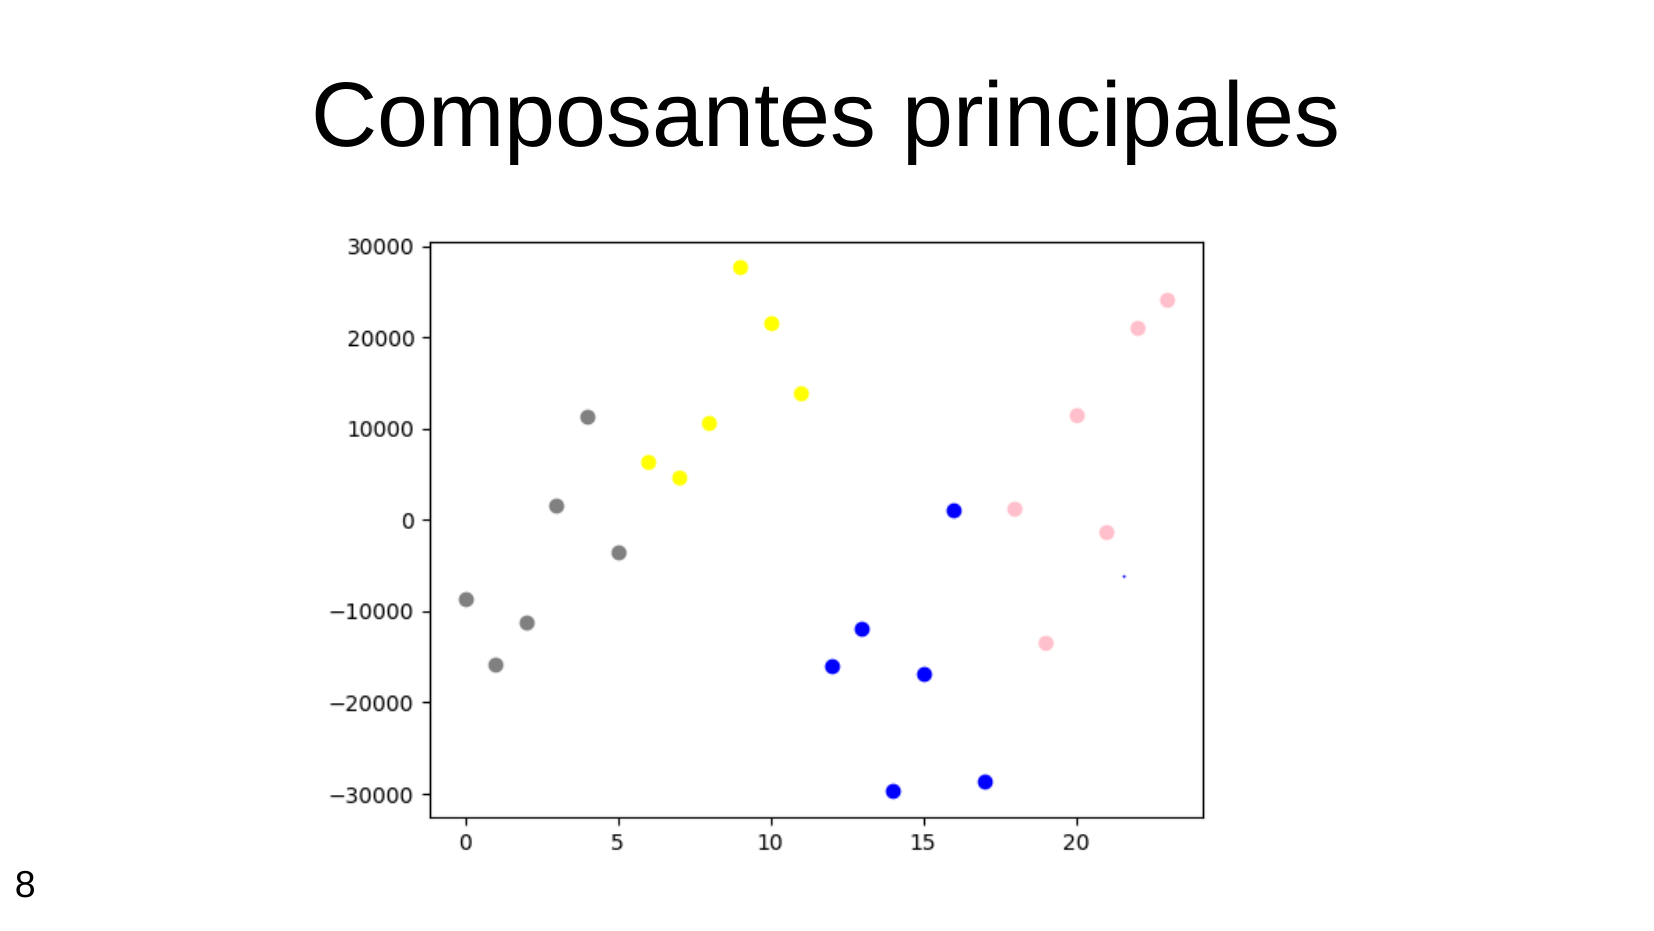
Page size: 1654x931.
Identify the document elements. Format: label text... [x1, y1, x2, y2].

title Composantes principales [82, 37, 1571, 193]
text_box <numéro> [0, 856, 629, 914]
picture [324, 186, 1270, 886]
